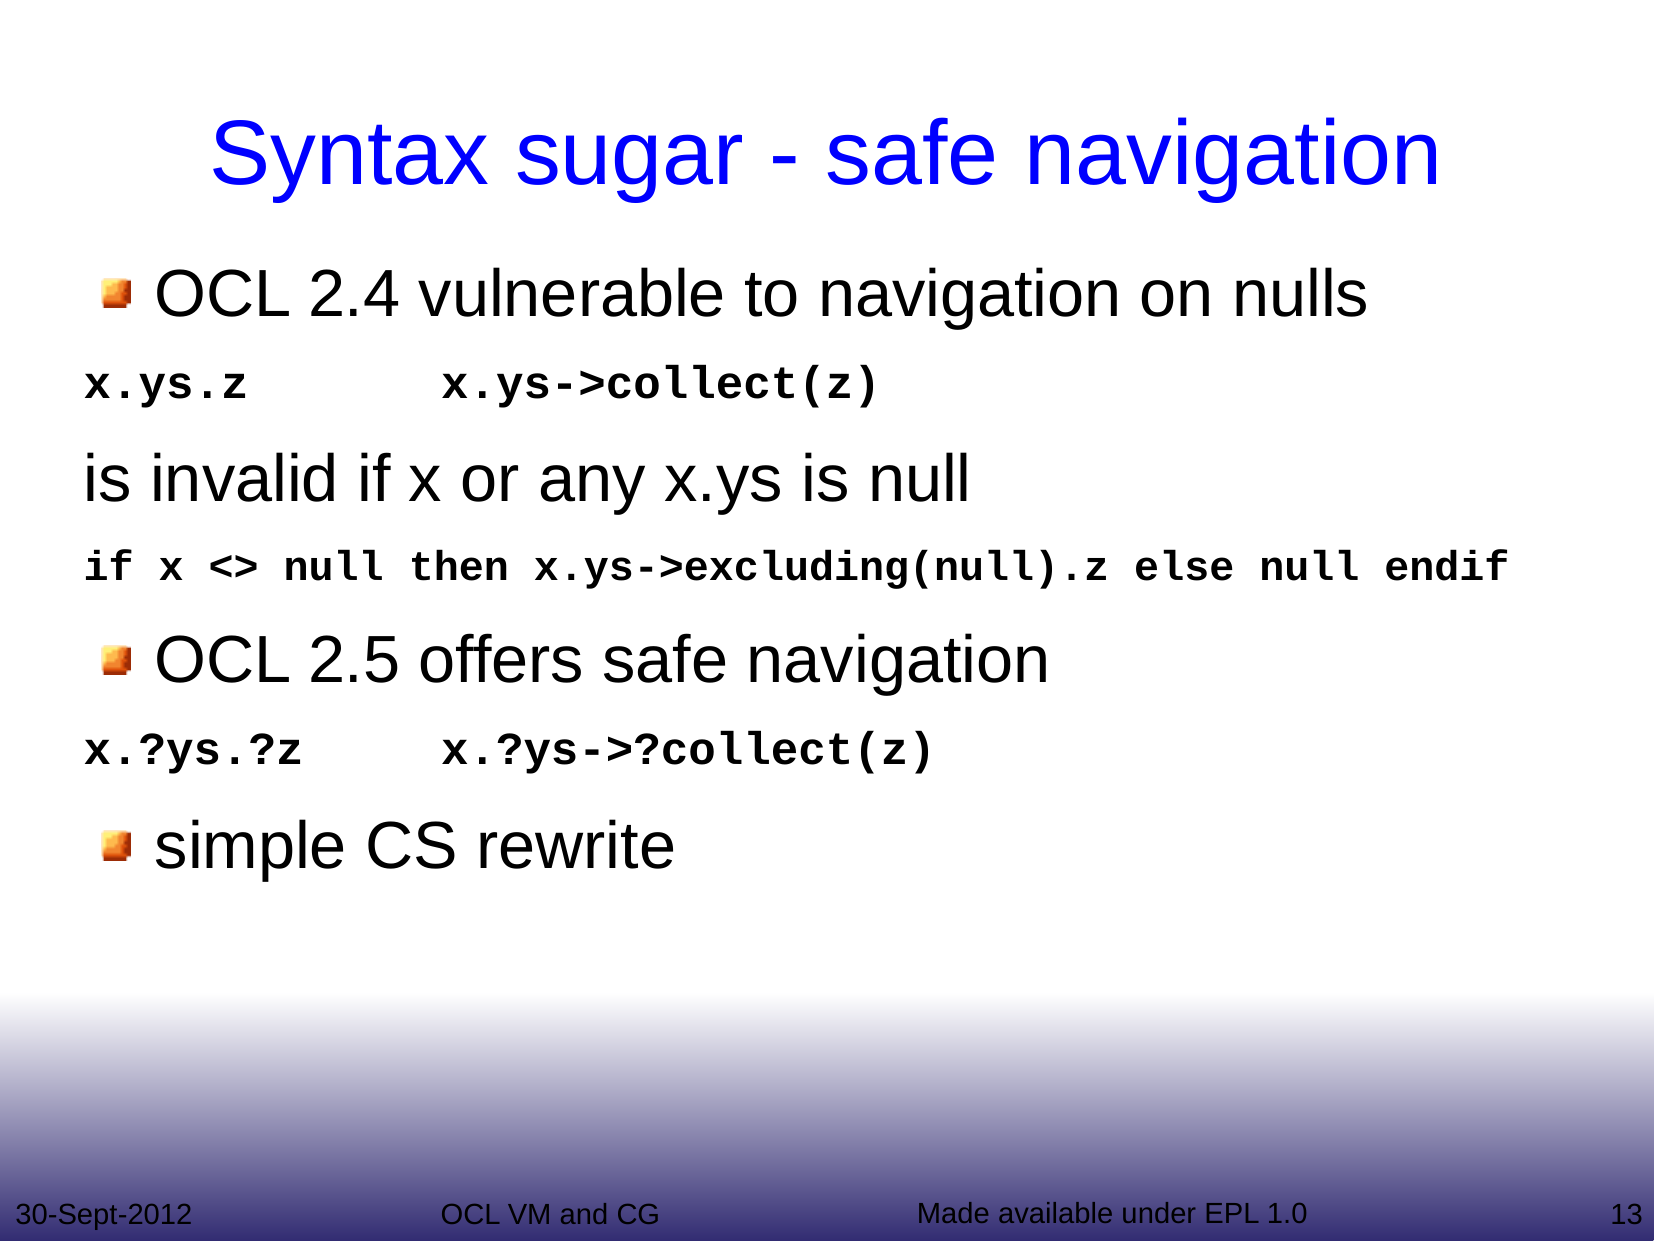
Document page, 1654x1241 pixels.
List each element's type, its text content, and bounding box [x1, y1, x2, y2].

title Syntax sugar - safe navigation [82, 49, 1571, 257]
list OCL 2.4 vulnerable to navigation on nulls x.ys.z x.ys->collect(z) is invalid if x or any x.ys is null if x <> null then x.ys->excluding(null).z else null endif OCL 2.5 offers safe navigation x.?ys.?z x.?ys->?collect(z) simple CS rewrite [83, 255, 1572, 1075]
